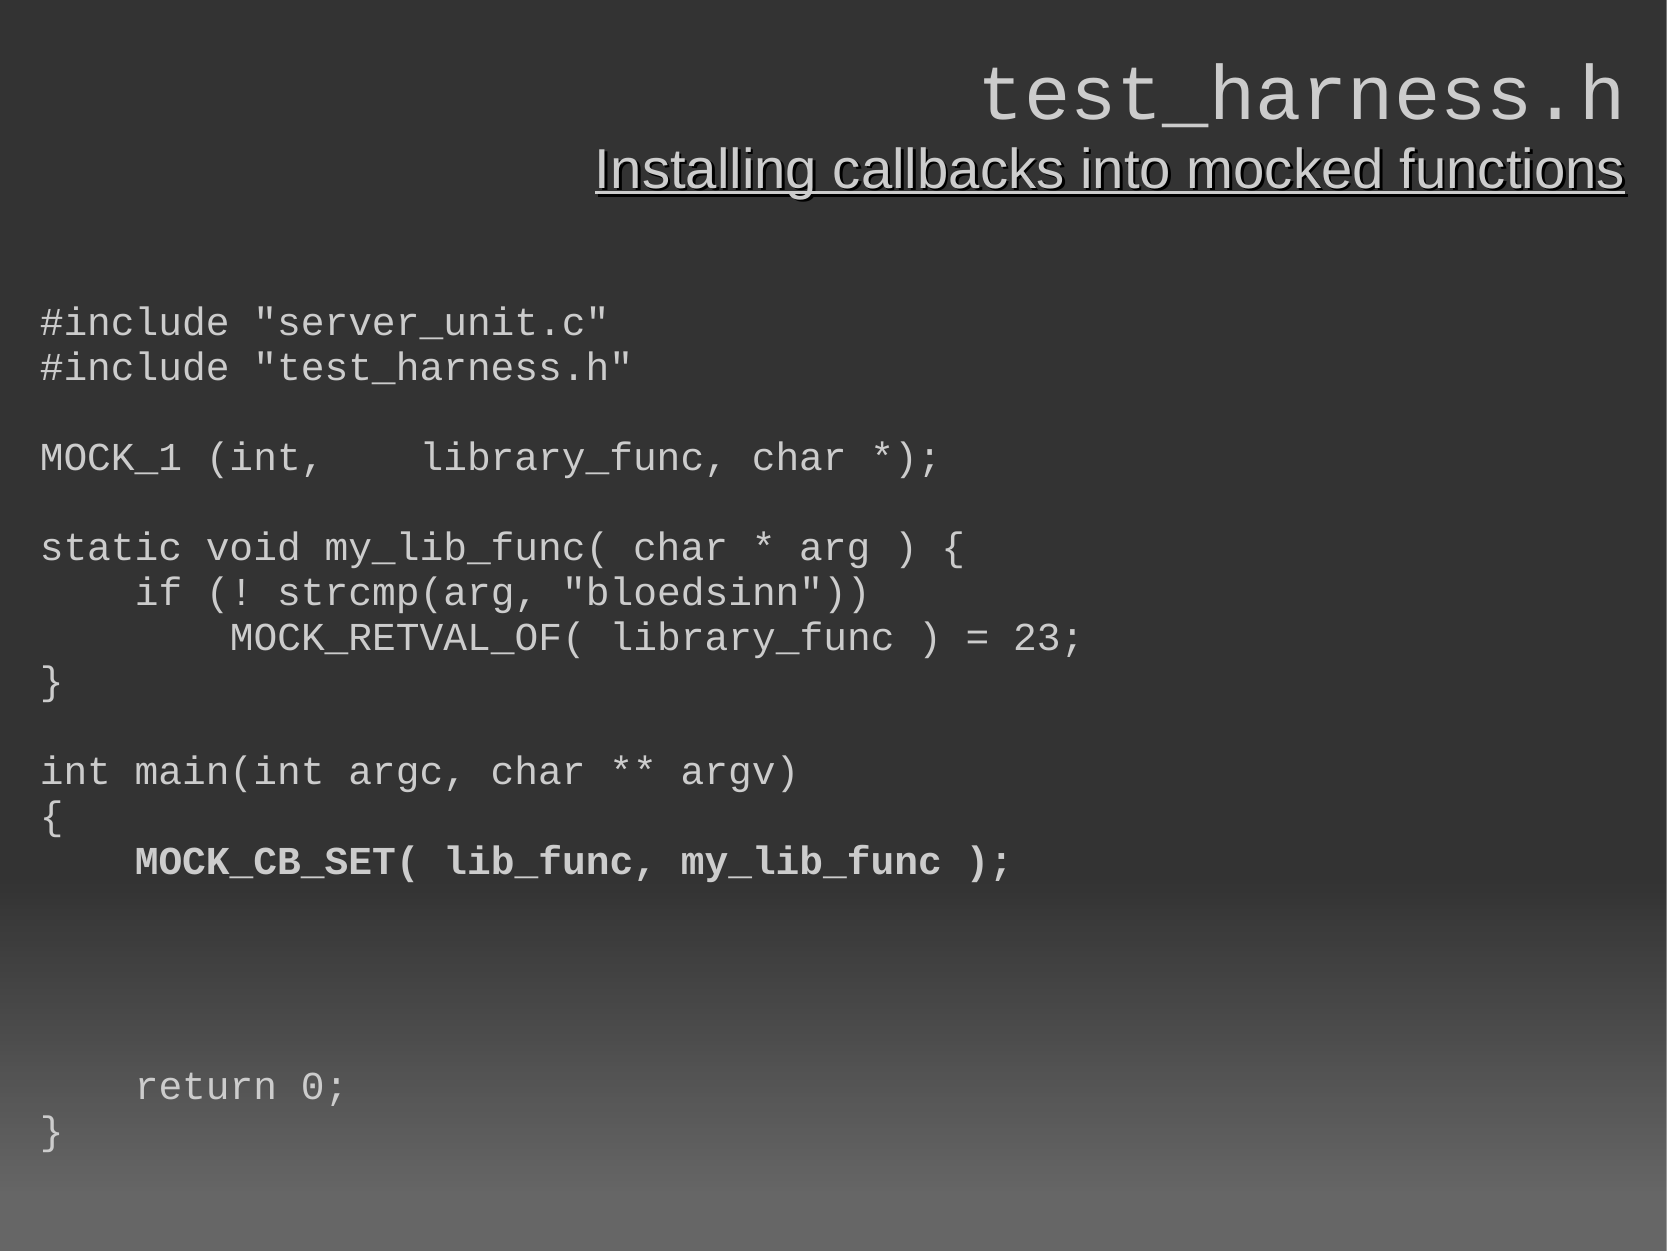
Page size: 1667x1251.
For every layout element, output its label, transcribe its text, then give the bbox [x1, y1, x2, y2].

title test_harness.h Installing callbacks into mocked functions [39, 49, 1626, 233]
picture [0, 0, 1667, 1251]
list #include "server_unit.c" #include "test_harness.h" MOCK_1 (int, library_func, char *); static void my_lib_func( char * arg ) { if (! strcmp(arg, "bloedsinn")) MOCK_RETVAL_OF( library_func ) = 23; } int main(int argc, char ** argv) { MOCK_CB_SET( lib_func, my_lib_func ); return 0; } [39, 299, 1626, 1199]
